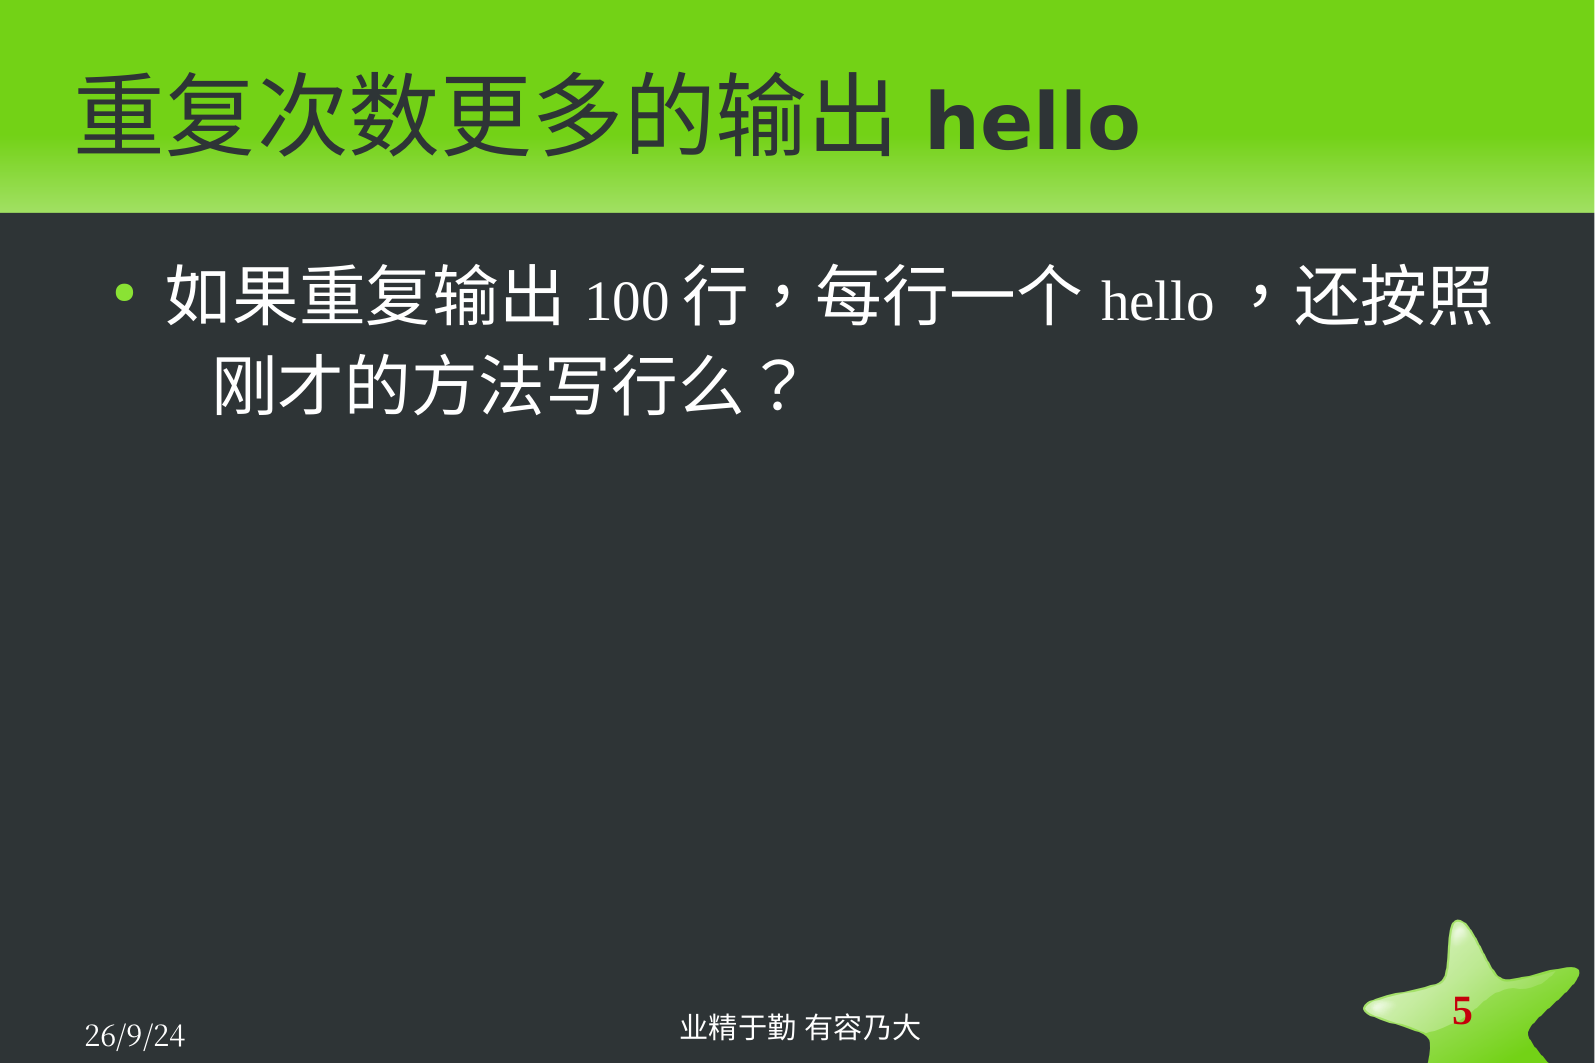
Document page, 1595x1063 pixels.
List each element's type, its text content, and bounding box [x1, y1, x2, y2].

list 如果重复输出100行，每行一个hello，还按照刚才的方法写行么？ [79, 248, 1515, 951]
picture [0, 0, 1595, 1063]
title 重复次数更多的输出hello [74, 25, 1510, 203]
